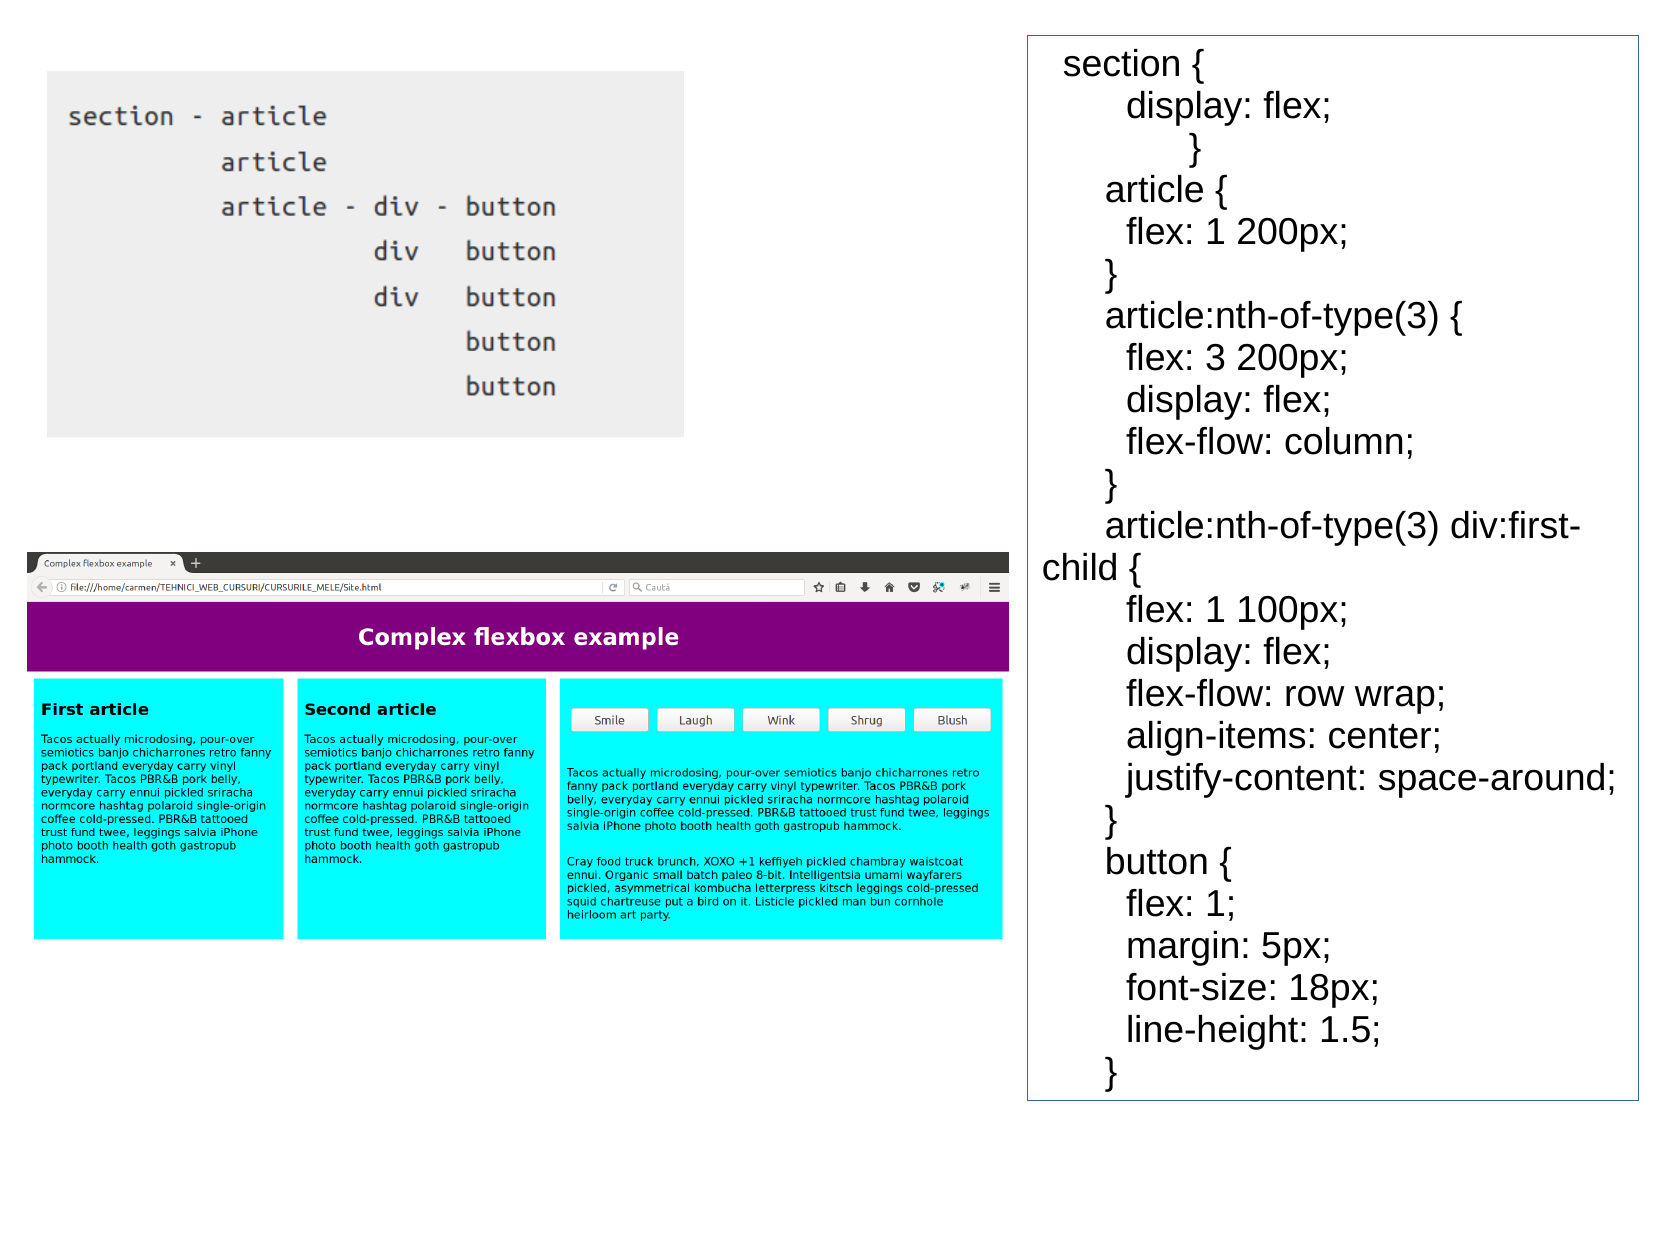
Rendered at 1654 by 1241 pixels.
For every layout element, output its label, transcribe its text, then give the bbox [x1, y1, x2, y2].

picture [27, 552, 1009, 1113]
picture [47, 71, 684, 443]
text_box section { display: flex; } article { flex: 1 200px; } article:nth-of-type(3) { flex: 3 200px; display: flex; flex-flow: column; } article:nth-of-type(3) div:first-child { flex: 1 100px; display: flex; flex-flow: row wrap; align-items: center; justify-content: space-around; } button { flex: 1; margin: 5px; font-size: 18px; line-height: 1.5; } [1027, 35, 1639, 1101]
